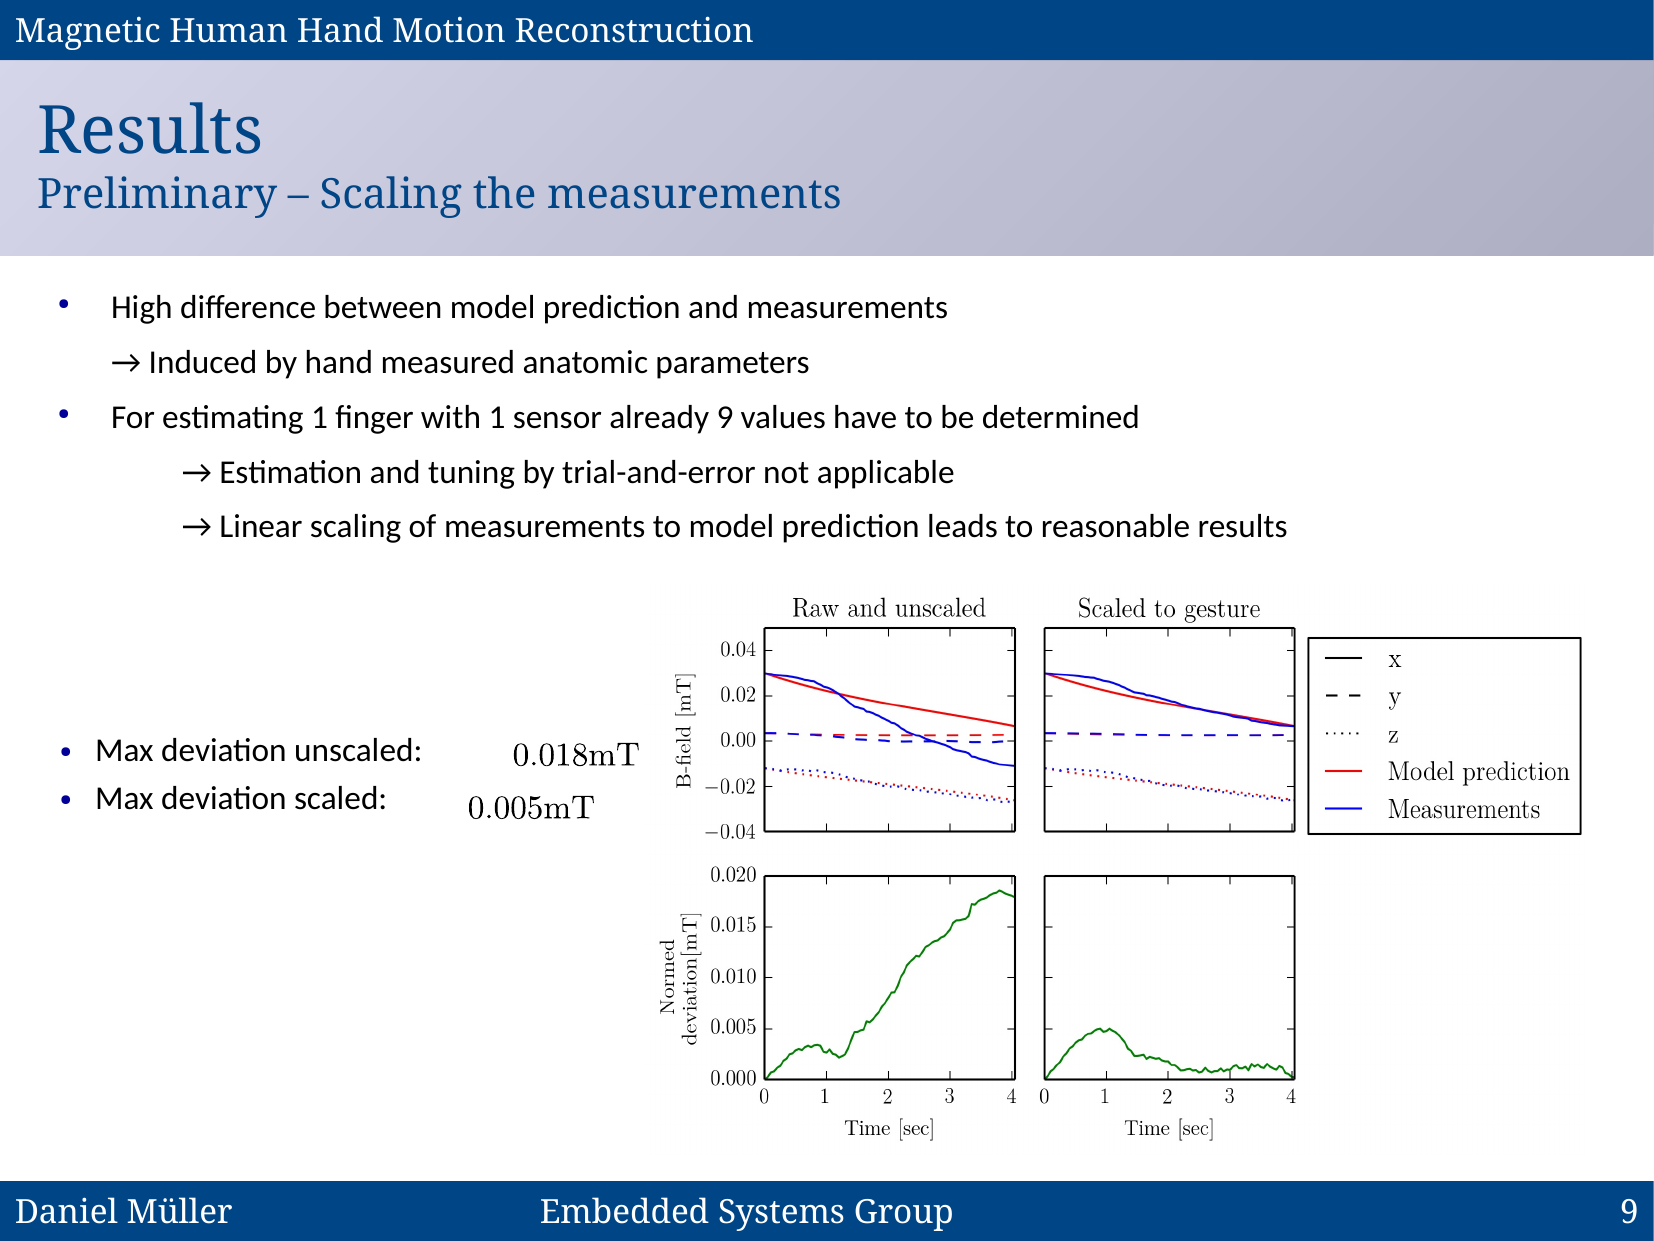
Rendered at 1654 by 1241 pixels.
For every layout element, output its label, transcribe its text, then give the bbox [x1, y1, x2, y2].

text_box Max deviation unscaled: Max deviation scaled: [45, 729, 676, 837]
text_box [467, 795, 596, 820]
list High difference between model prediction and measurements → Induced by hand measured anatomic parameters For estimating 1 finger with 1 sensor already 9 values have to be determined → Estimation and tuning by trial-and-error not applicable → Linear scaling of measurements to model prediction leads to reasonable results [40, 285, 1606, 670]
text_box [512, 742, 640, 767]
picture [645, 584, 1585, 1156]
title Results Preliminary – Scaling the measurements [37, 47, 1411, 256]
